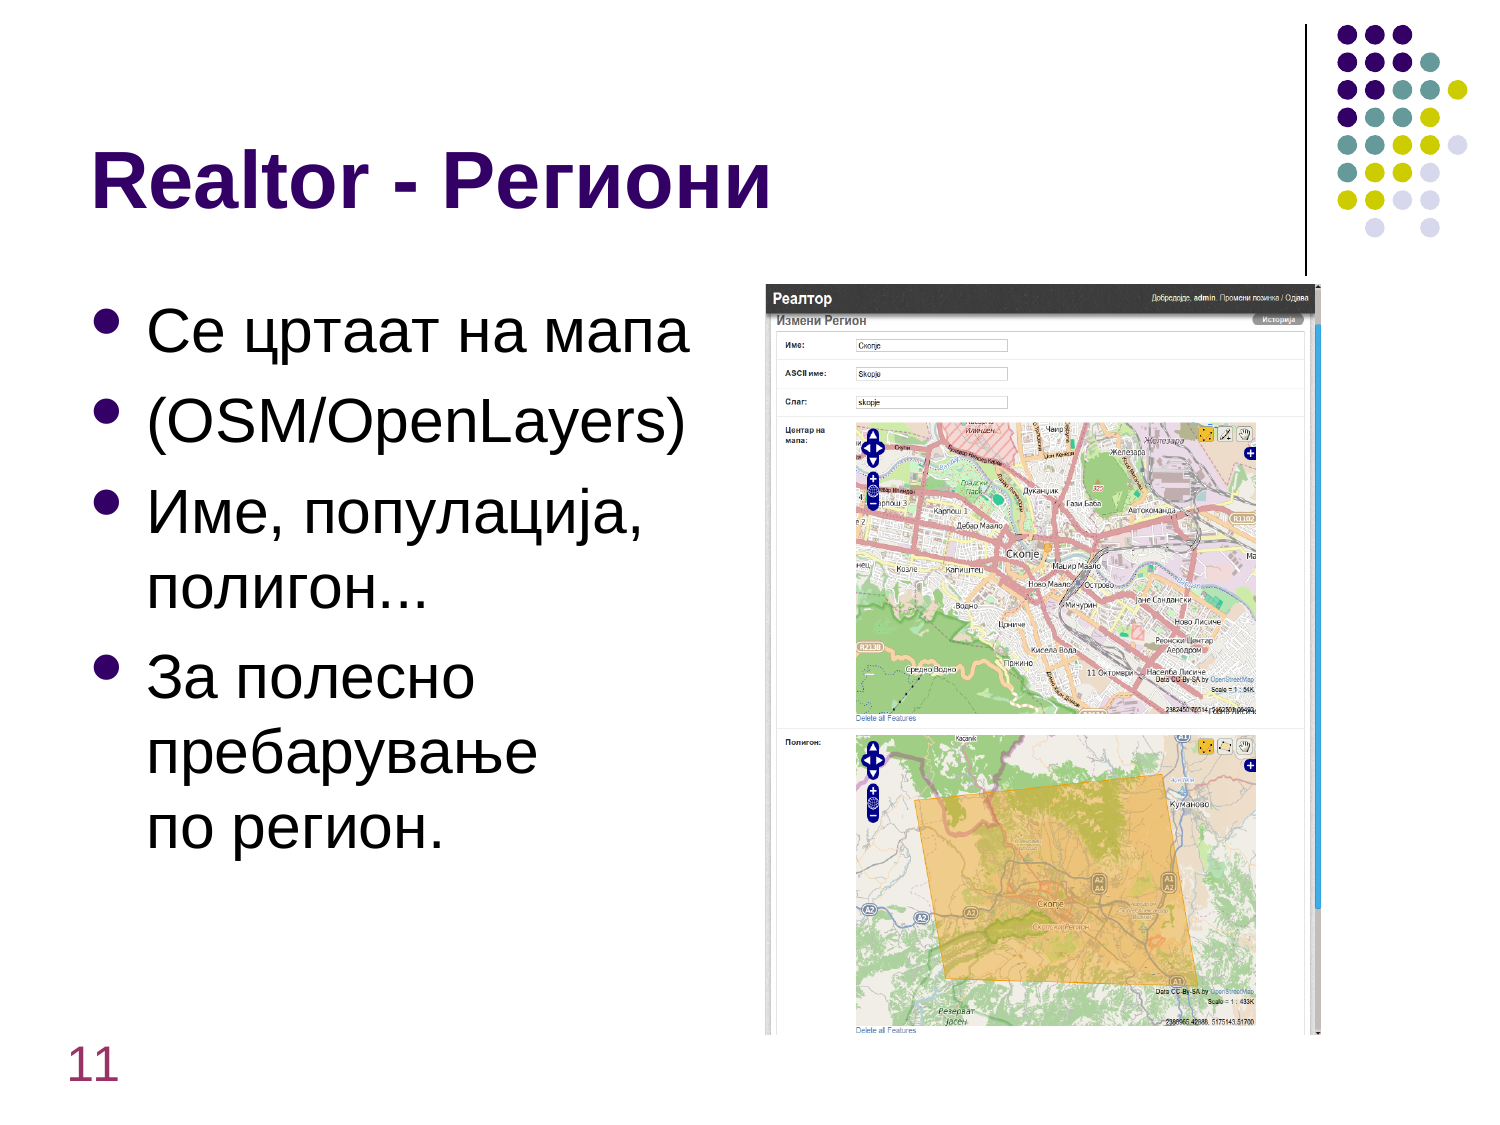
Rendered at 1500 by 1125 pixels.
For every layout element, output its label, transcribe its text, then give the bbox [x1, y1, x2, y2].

title Realtor - Региони [74, 20, 1313, 233]
picture [765, 284, 1321, 1036]
list Се цртаат на мапа (OSM/OpenLayers) Име, популација, полигон... За полесно пребарување по регион. [75, 282, 1426, 1006]
